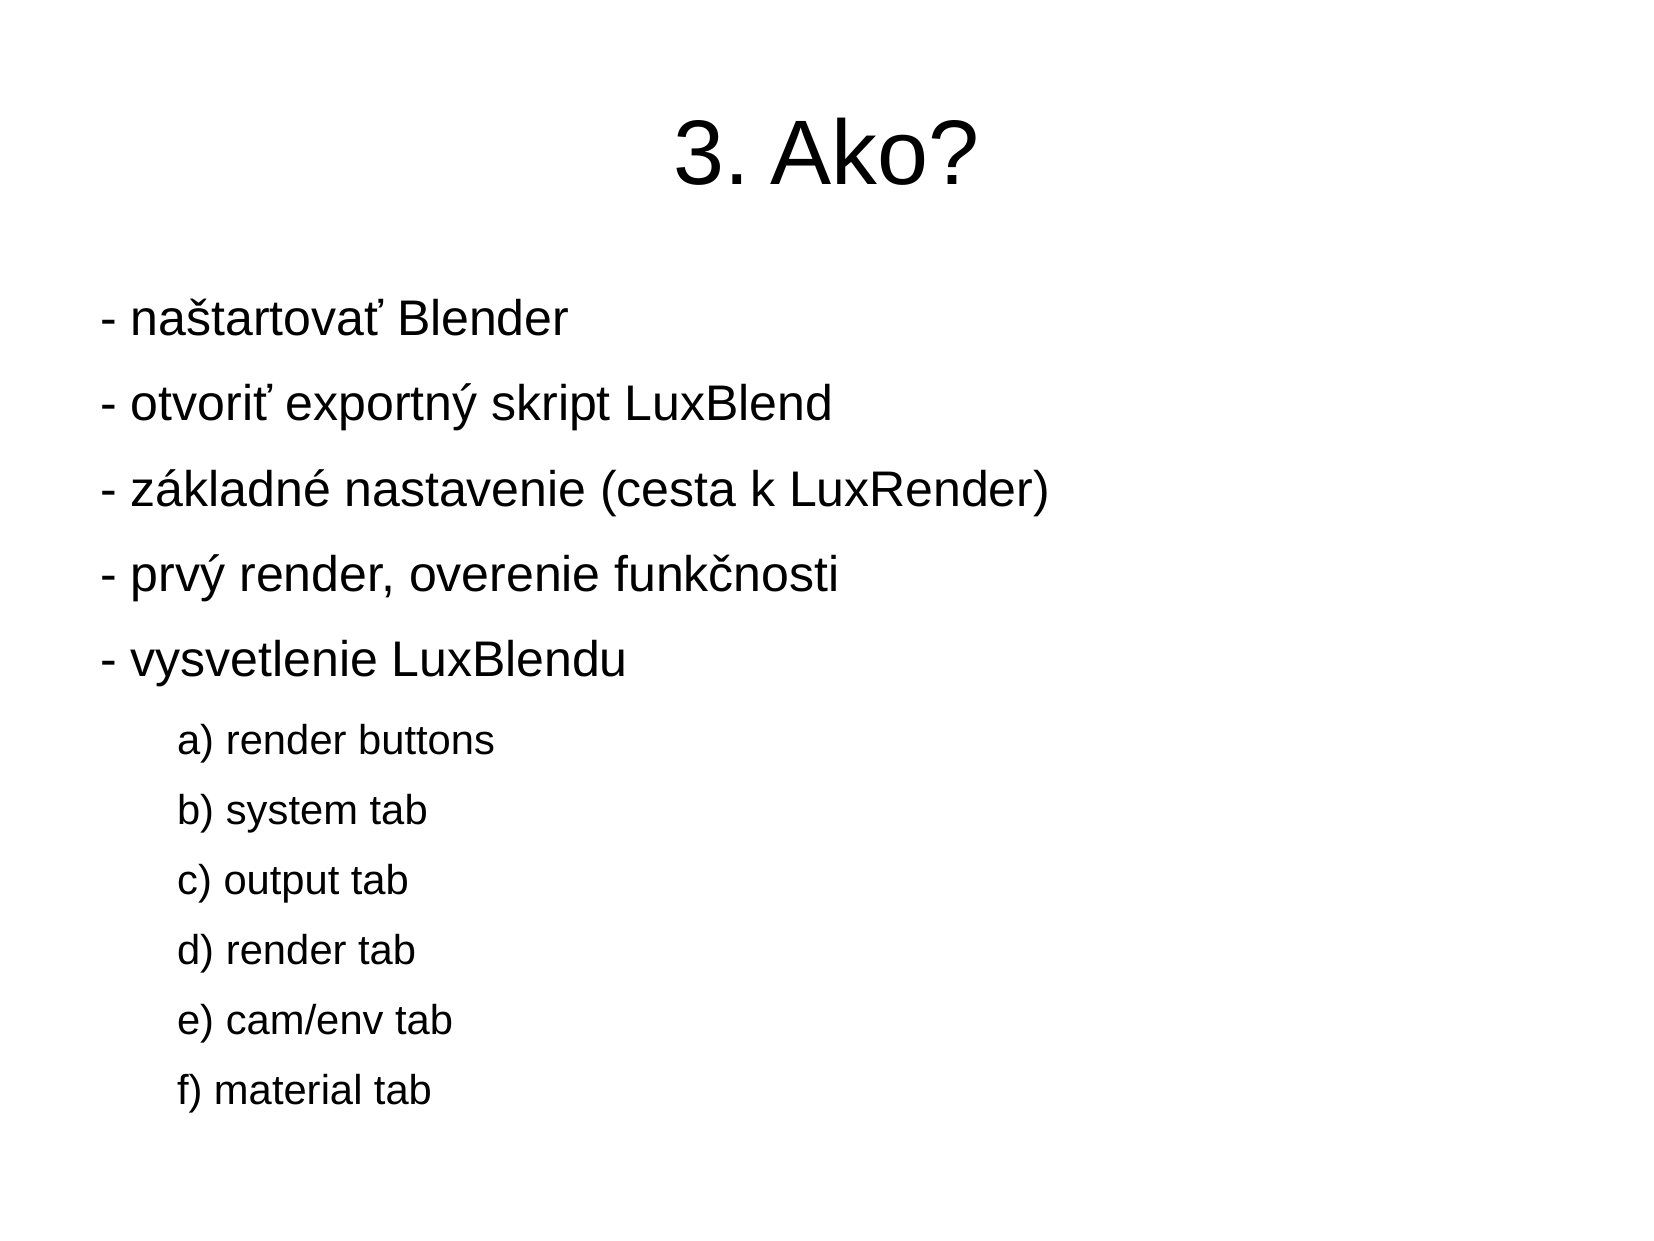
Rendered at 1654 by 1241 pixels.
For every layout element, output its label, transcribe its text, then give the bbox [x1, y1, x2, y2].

list - naštartovať Blender - otvoriť exportný skript LuxBlend - základné nastavenie (cesta k LuxRender) - prvý render, overenie funkčnosti - vysvetlenie LuxBlendu a) render buttons b) system tab c) output tab d) render tab e) cam/env tab f) material tab [82, 290, 1571, 1114]
title 3. Ako? [82, 56, 1571, 250]
